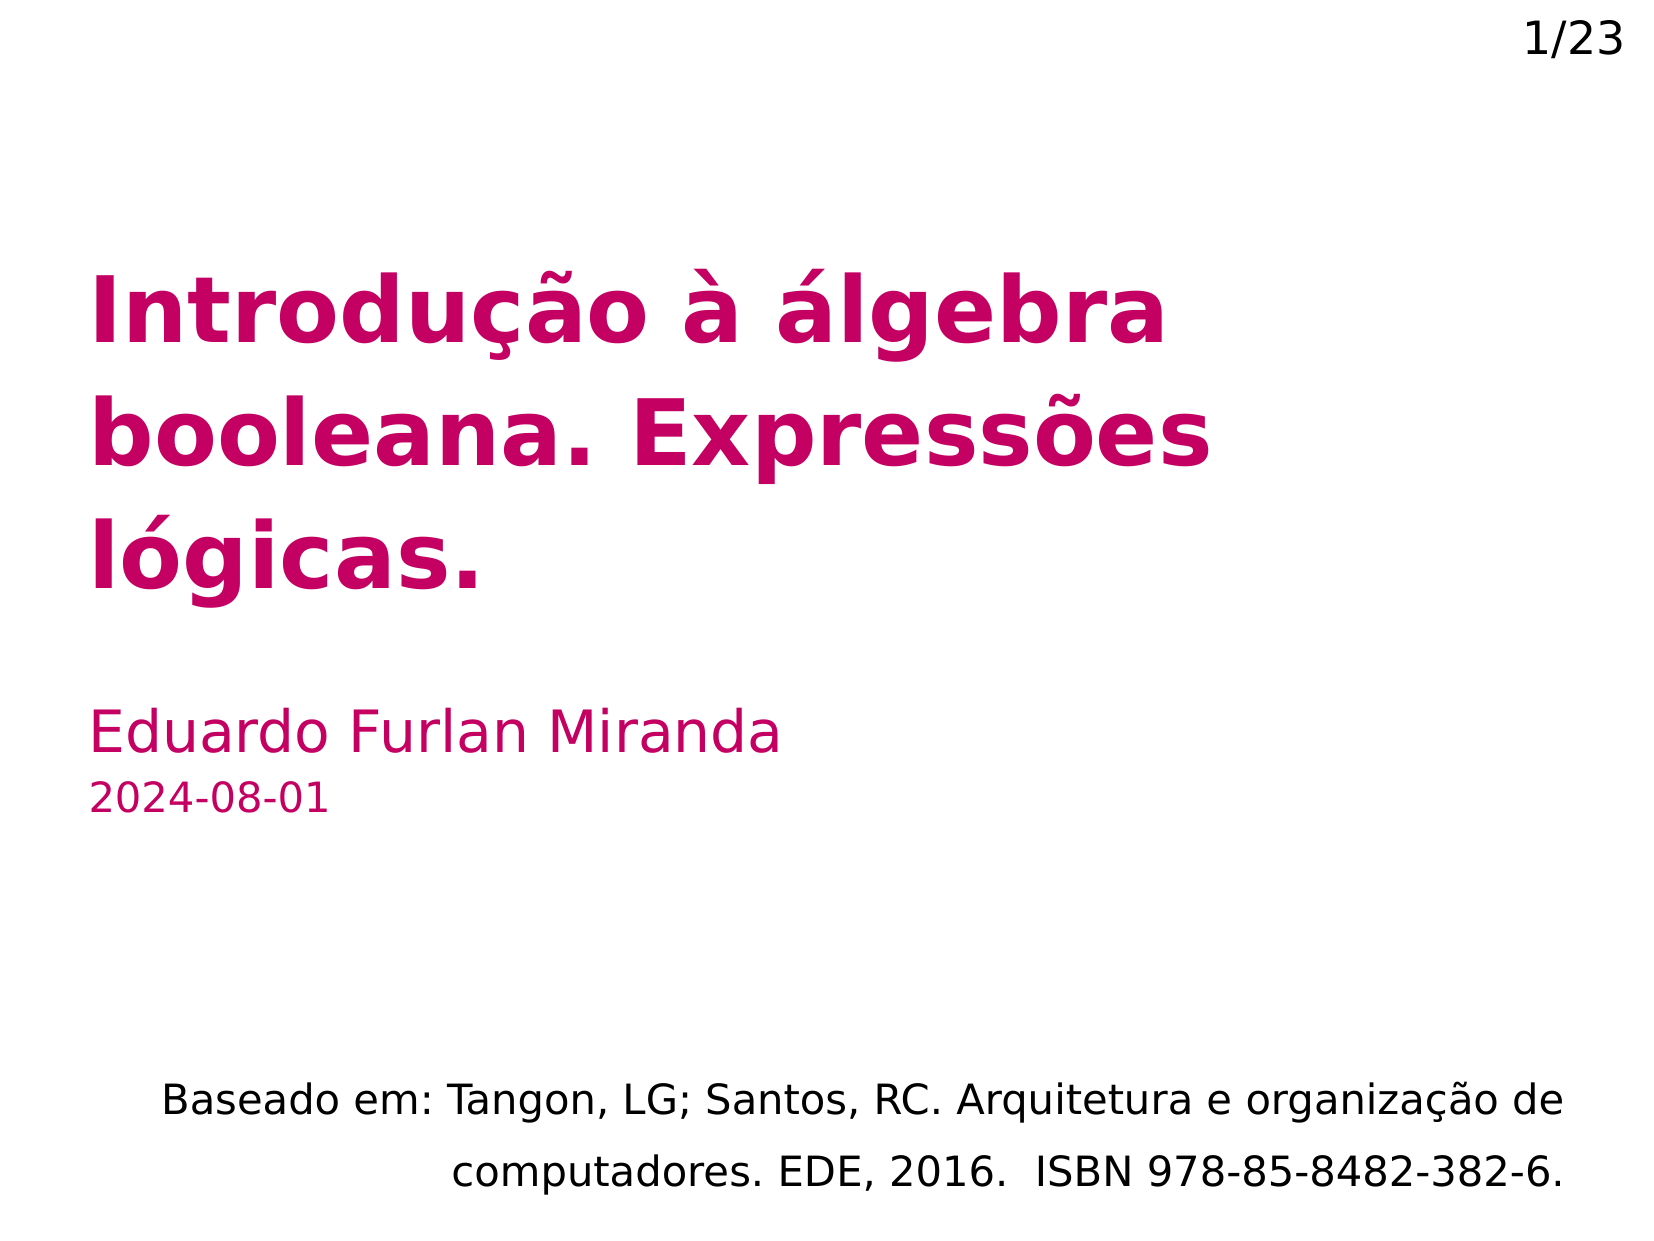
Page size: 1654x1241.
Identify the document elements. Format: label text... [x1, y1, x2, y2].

list Baseado em: Tangon, LG; Santos, RC. Arquitetura e organização de computadores. EDE, 2016. ISBN 978-85-8482-382-6. [129, 1051, 1565, 1211]
title Introdução à álgebra booleana. Expressões lógicas. Eduardo Furlan Miranda 2024-08-01 [88, 29, 1565, 1034]
